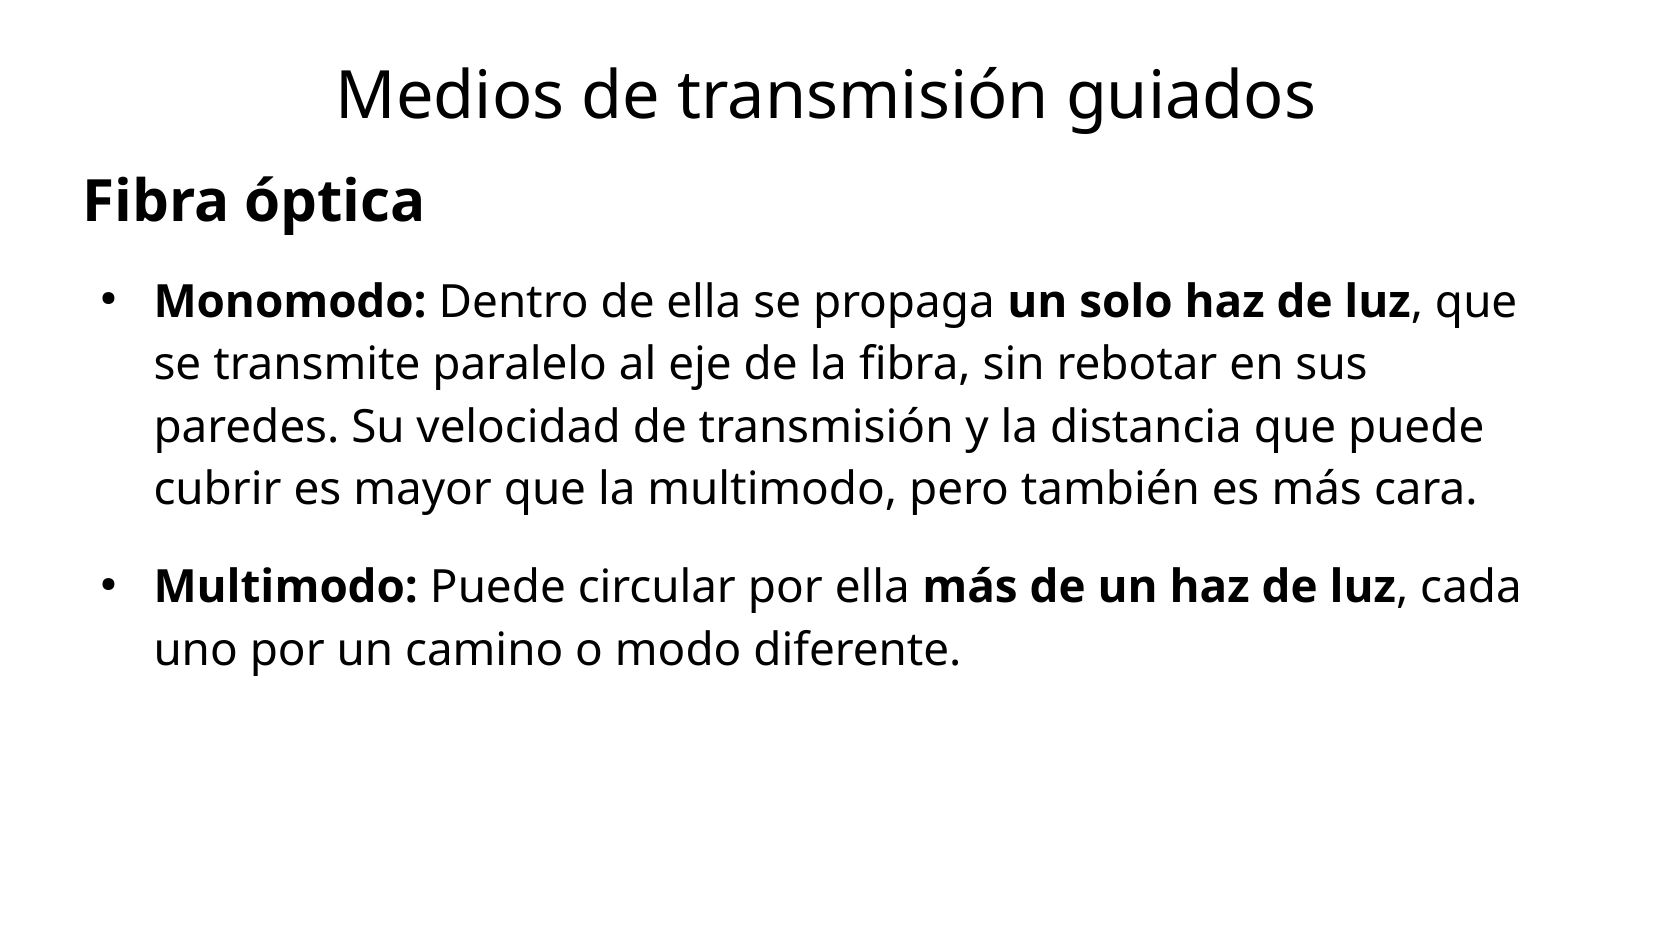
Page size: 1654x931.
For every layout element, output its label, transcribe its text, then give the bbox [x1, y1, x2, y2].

list Fibra óptica Monomodo: Dentro de ella se propaga un solo haz de luz, que se transmite paralelo al eje de la fibra, sin rebotar en sus paredes. Su velocidad de transmisión y la distancia que puede cubrir es mayor que la multimodo, pero también es más cara. Multimodo: Puede circular por ella más de un haz de luz, cada uno por un camino o modo diferente. [82, 159, 1565, 886]
title Medios de transmisión guiados [82, 37, 1571, 148]
